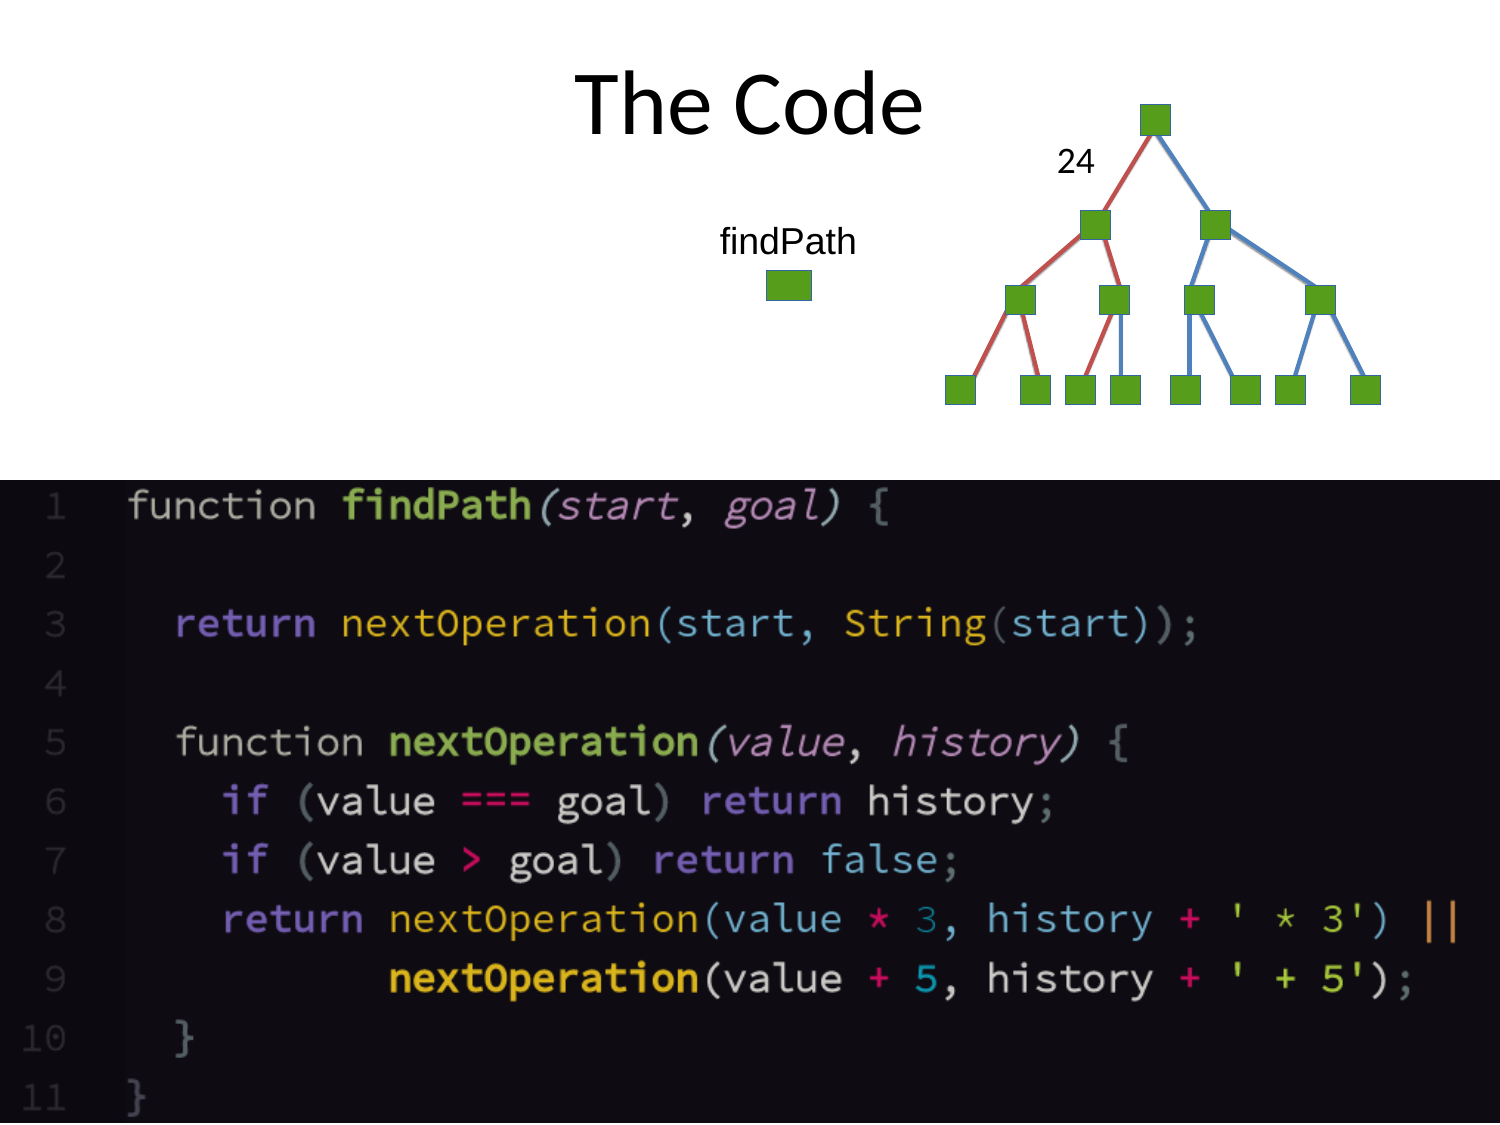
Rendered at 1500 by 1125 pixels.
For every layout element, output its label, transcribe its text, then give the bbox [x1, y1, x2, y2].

text_box [1305, 285, 1336, 315]
text_box [1230, 375, 1261, 405]
title The Code [1120, 138, 1191, 192]
text_box 24 [1042, 128, 1110, 189]
text_box [1099, 285, 1130, 315]
text_box [1110, 375, 1141, 405]
text_box [1020, 375, 1051, 405]
picture [0, 480, 1500, 1123]
text_box [1140, 104, 1171, 136]
text_box [1184, 285, 1215, 315]
text_box [945, 375, 976, 405]
text_box [1350, 375, 1381, 405]
text_box [1005, 285, 1036, 315]
text_box [766, 271, 812, 301]
text_box findPath [705, 213, 872, 271]
title The Code [75, 3, 1425, 192]
text_box [1170, 375, 1201, 405]
text_box [1065, 375, 1096, 405]
text_box [1200, 210, 1231, 240]
text_box [1080, 210, 1111, 240]
text_box [1275, 375, 1306, 405]
